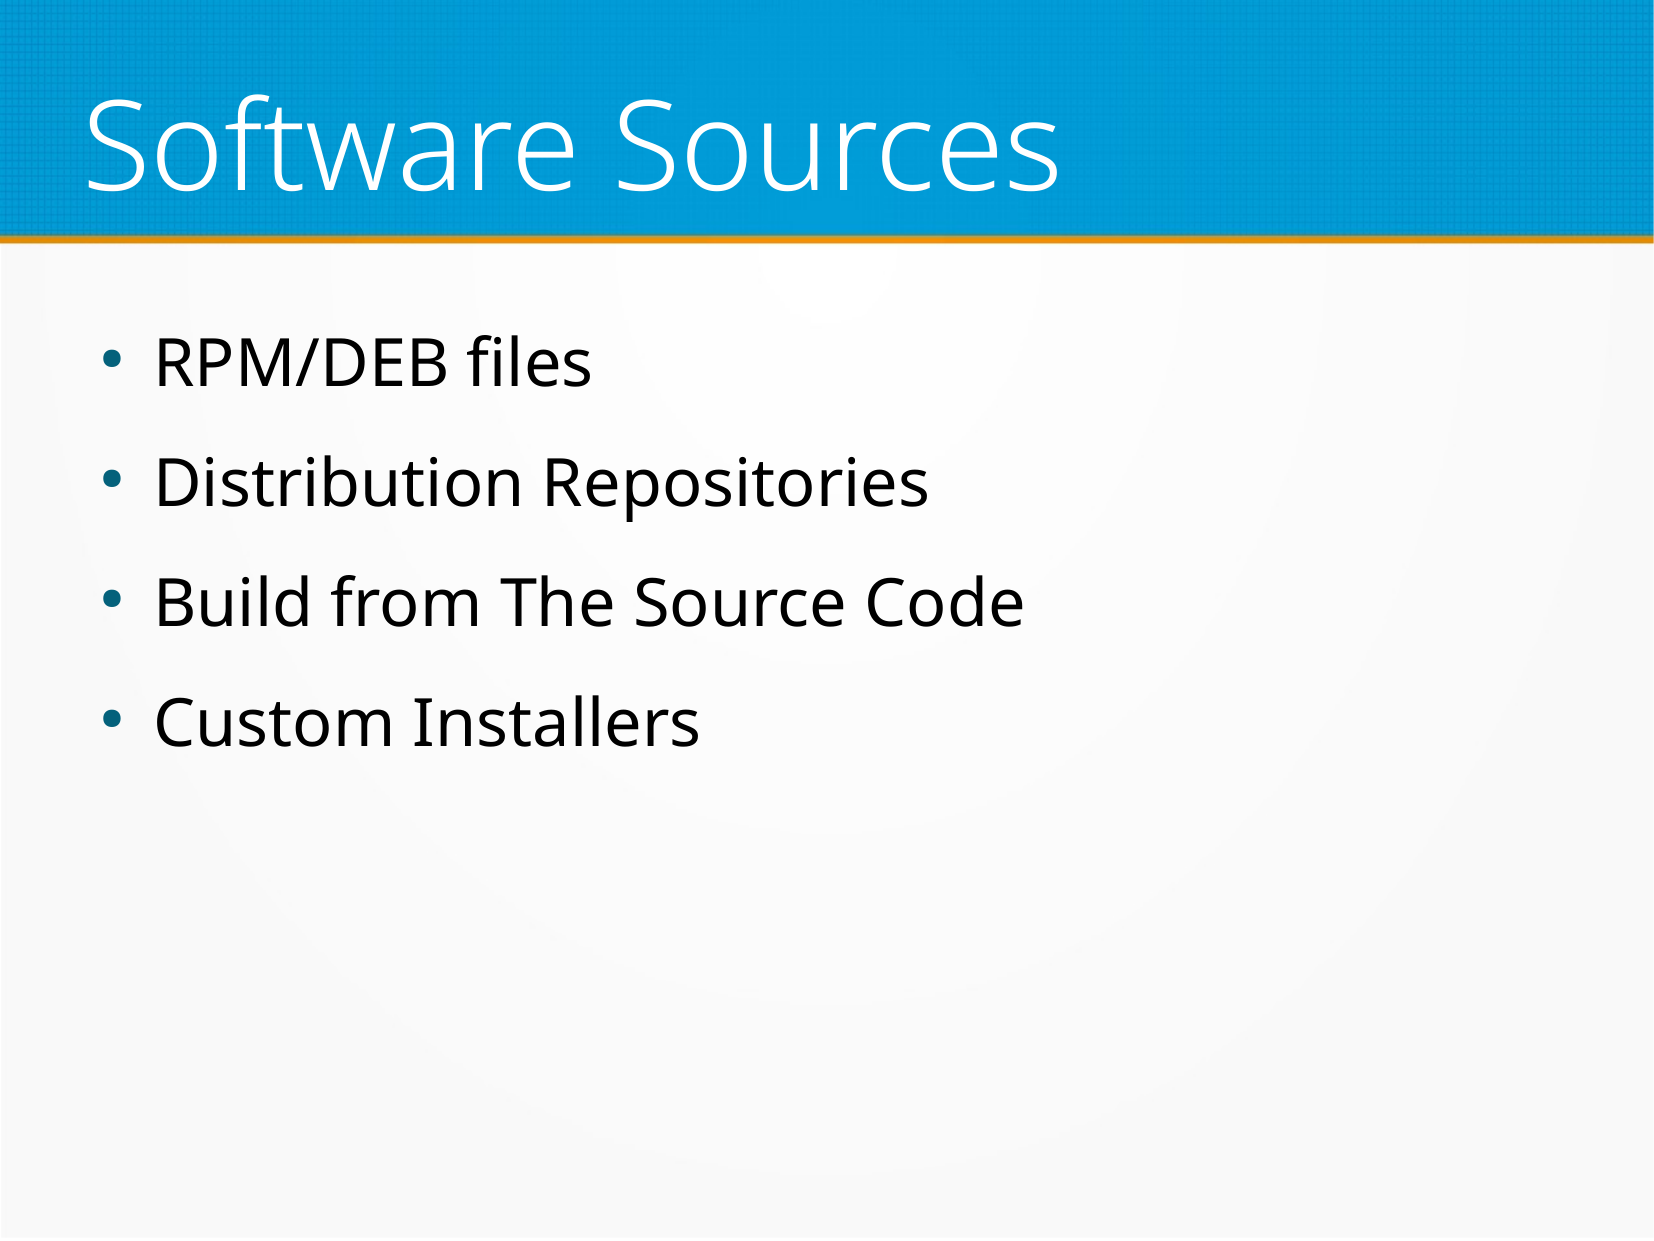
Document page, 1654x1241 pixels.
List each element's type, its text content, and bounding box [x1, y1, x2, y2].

title Software Sources [82, 19, 1571, 227]
picture [0, 233, 1654, 1241]
list RPM/DEB files Distribution Repositories Build from The Source Code Custom Installers [82, 315, 1563, 1081]
